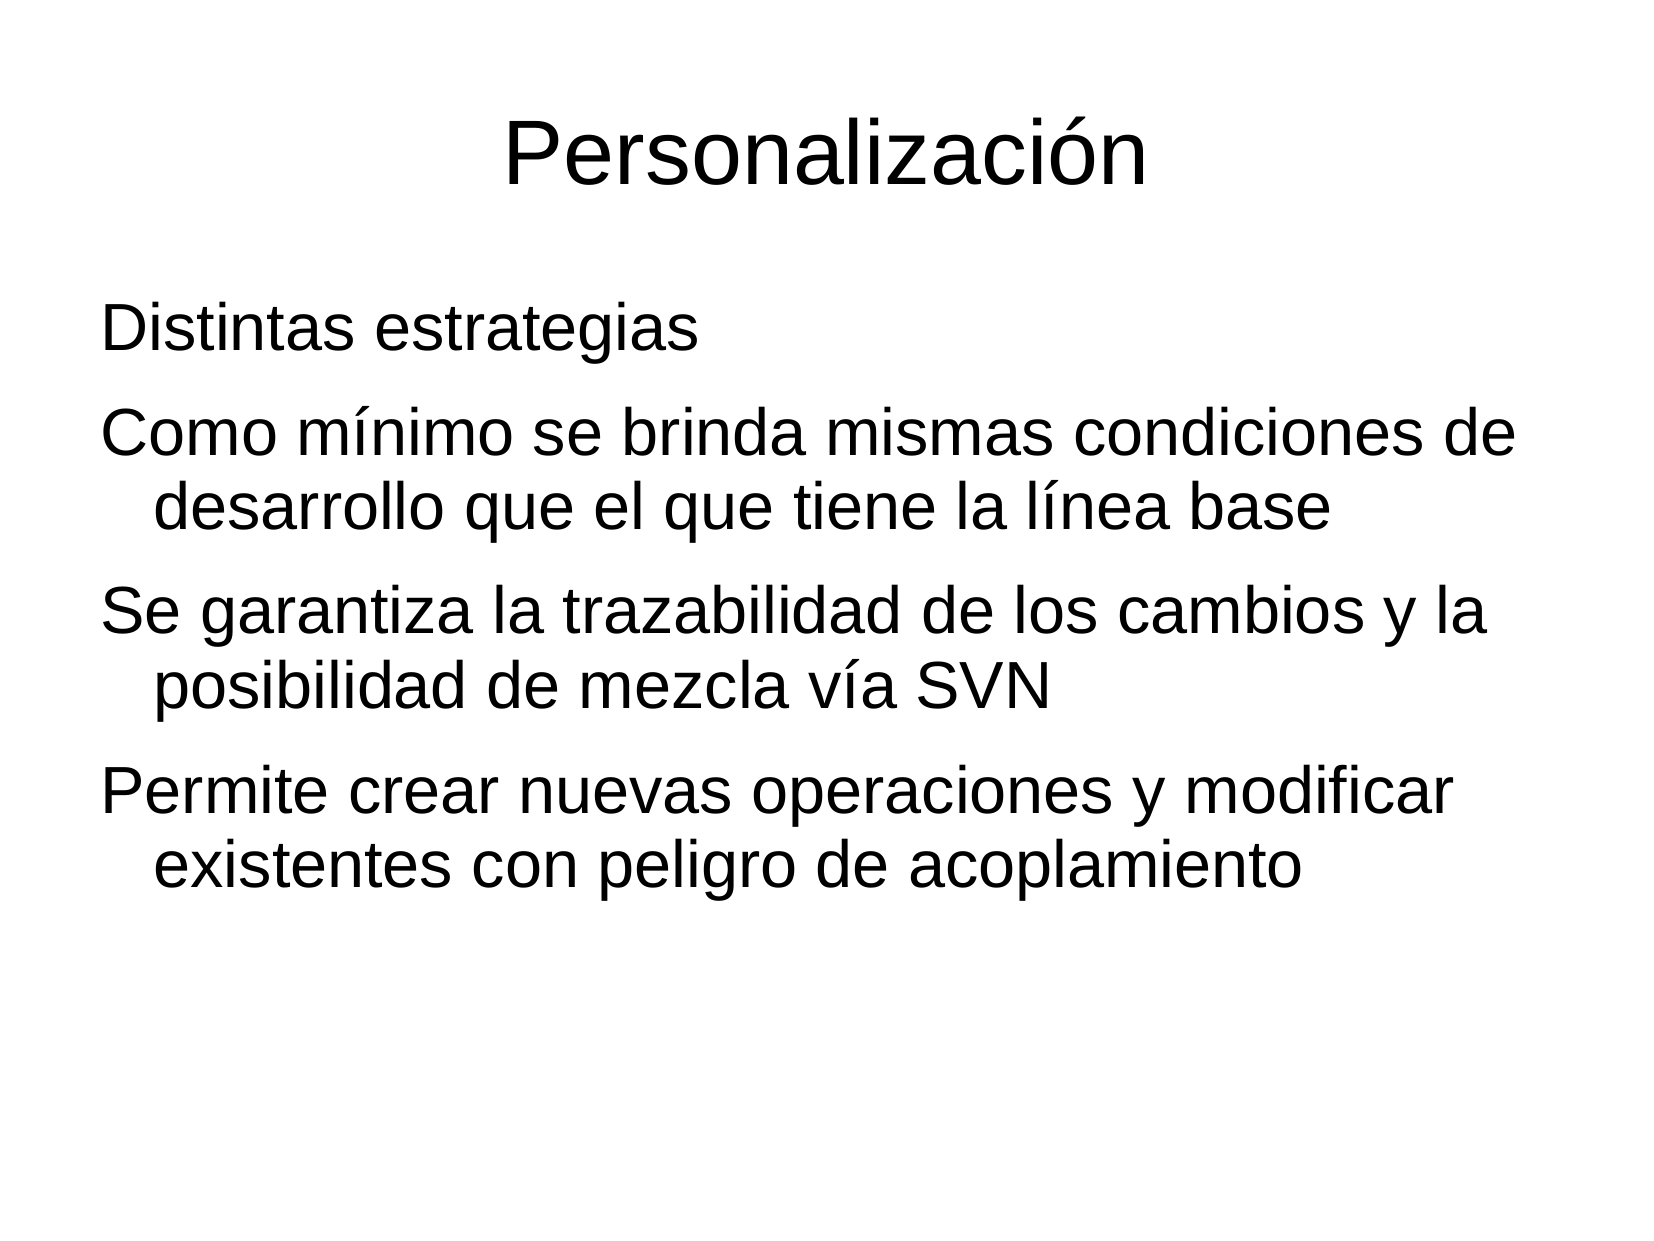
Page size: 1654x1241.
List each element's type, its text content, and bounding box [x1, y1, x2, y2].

title Personalización [82, 56, 1571, 250]
list Distintas estrategias Como mínimo se brinda mismas condiciones de desarrollo que el que tiene la línea base Se garantiza la trazabilidad de los cambios y la posibilidad de mezcla vía SVN Permite crear nuevas operaciones y modificar existentes con peligro de acoplamiento [82, 290, 1571, 1094]
